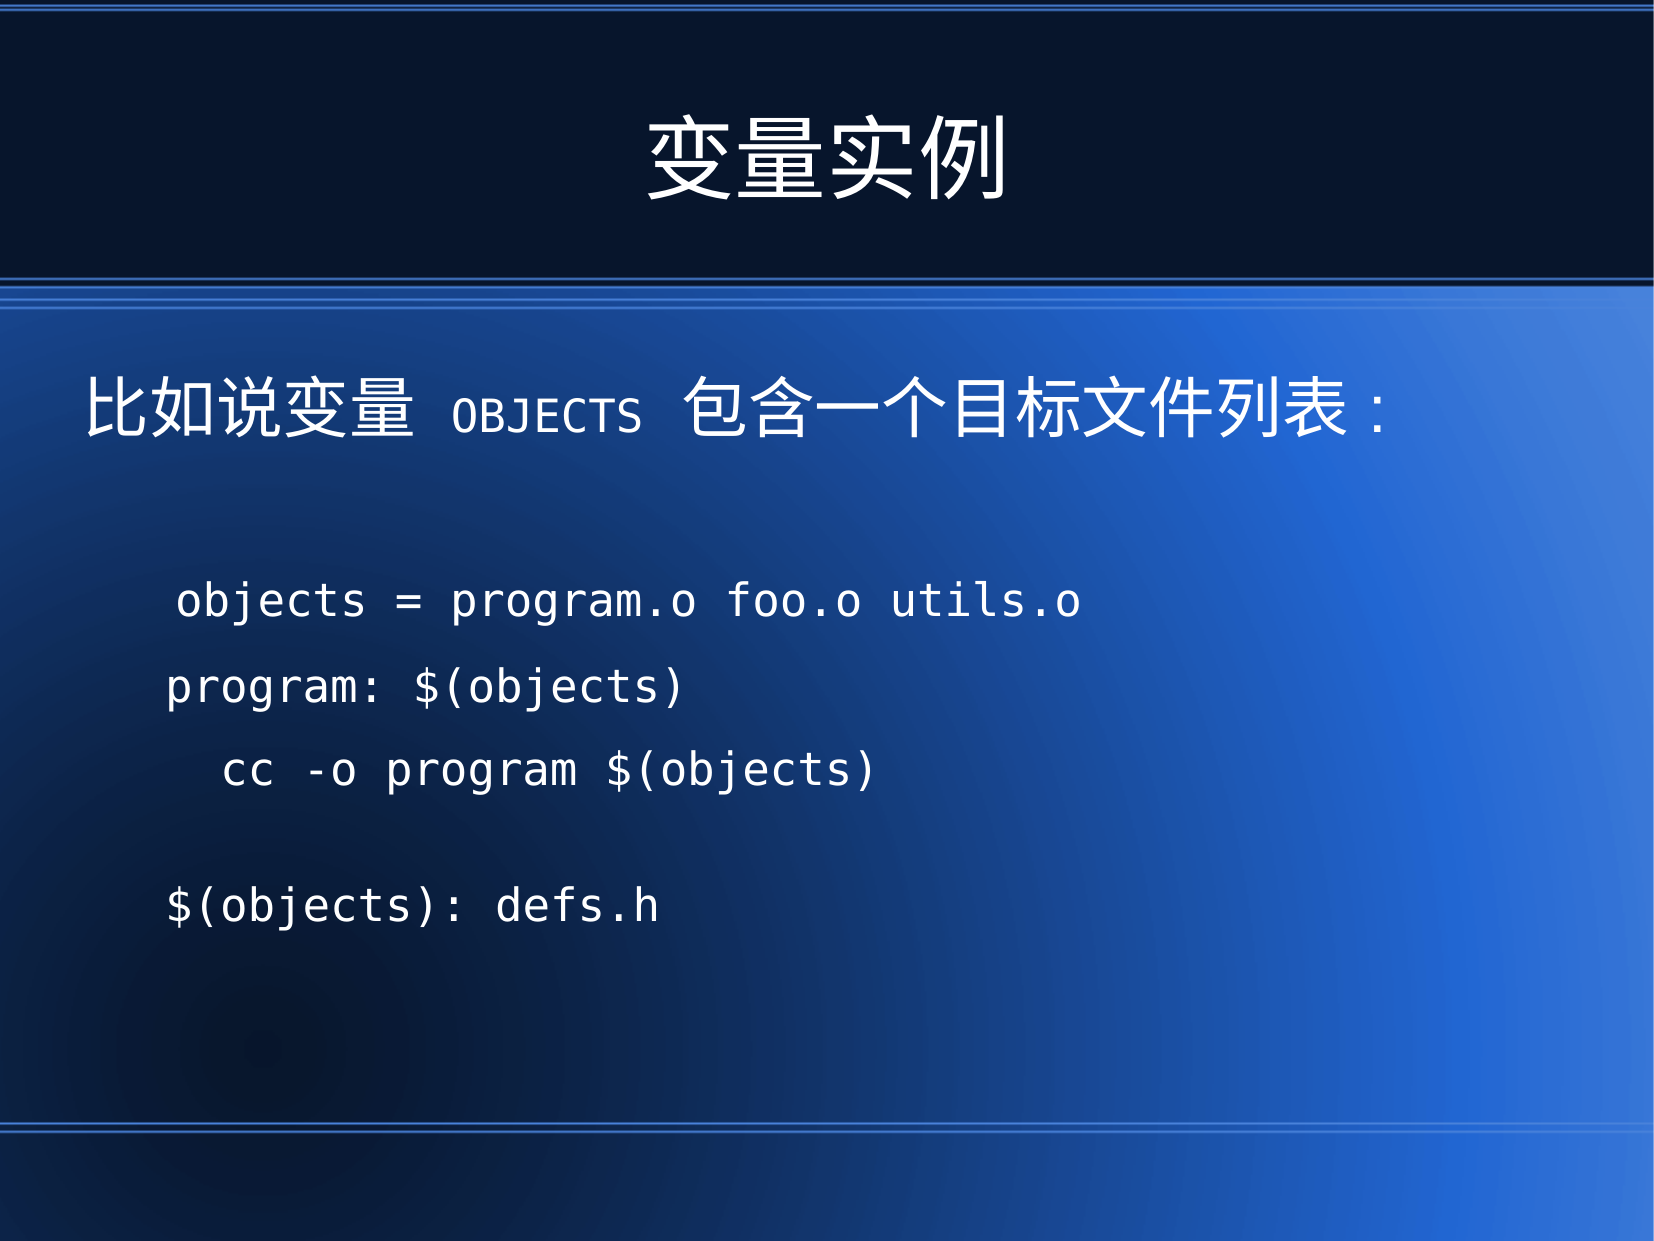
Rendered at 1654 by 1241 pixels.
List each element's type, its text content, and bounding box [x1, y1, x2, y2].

picture [0, 0, 1654, 1241]
title 变量实例 [82, 49, 1571, 257]
list 比如说变量 OBJECTS 包含一个目标文件列表: objects = program.o foo.o utils.o program: $(objects) cc -o program $(objects) $(objects): defs.h [82, 355, 1571, 1058]
